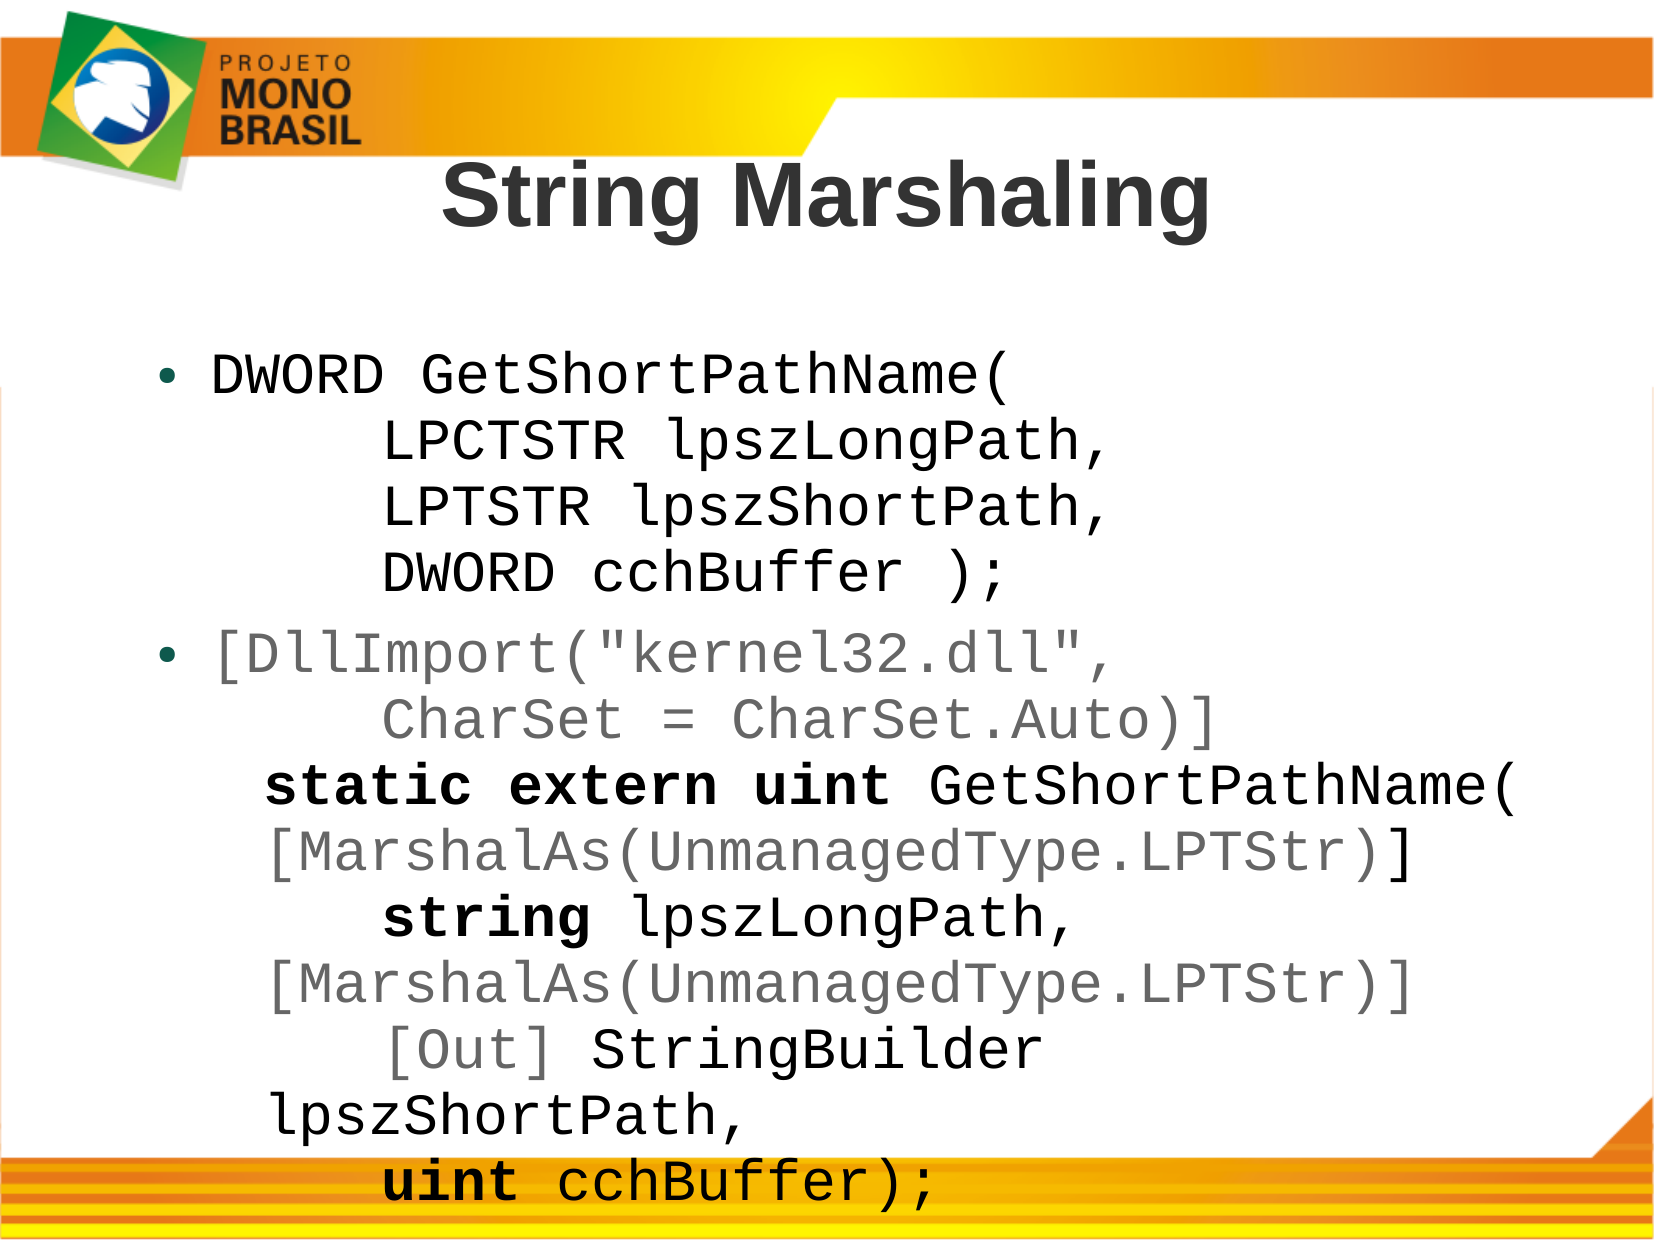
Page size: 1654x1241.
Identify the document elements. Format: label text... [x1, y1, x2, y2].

title String Marshaling [121, 91, 1534, 299]
list DWORD GetShortPathName( LPCTSTR lpszLongPath, LPTSTR lpszShortPath, DWORD cchBuffer ); [DllImport("kernel32.dll", CharSet = CharSet.Auto)] static extern uint GetShortPathName( [MarshalAs(UnmanagedType.LPTStr)] string lpszLongPath, [MarshalAs(UnmanagedType.LPTStr)] [Out] StringBuilder lpszShortPath, uint cchBuffer); [121, 344, 1534, 1152]
picture [0, 0, 1654, 1241]
